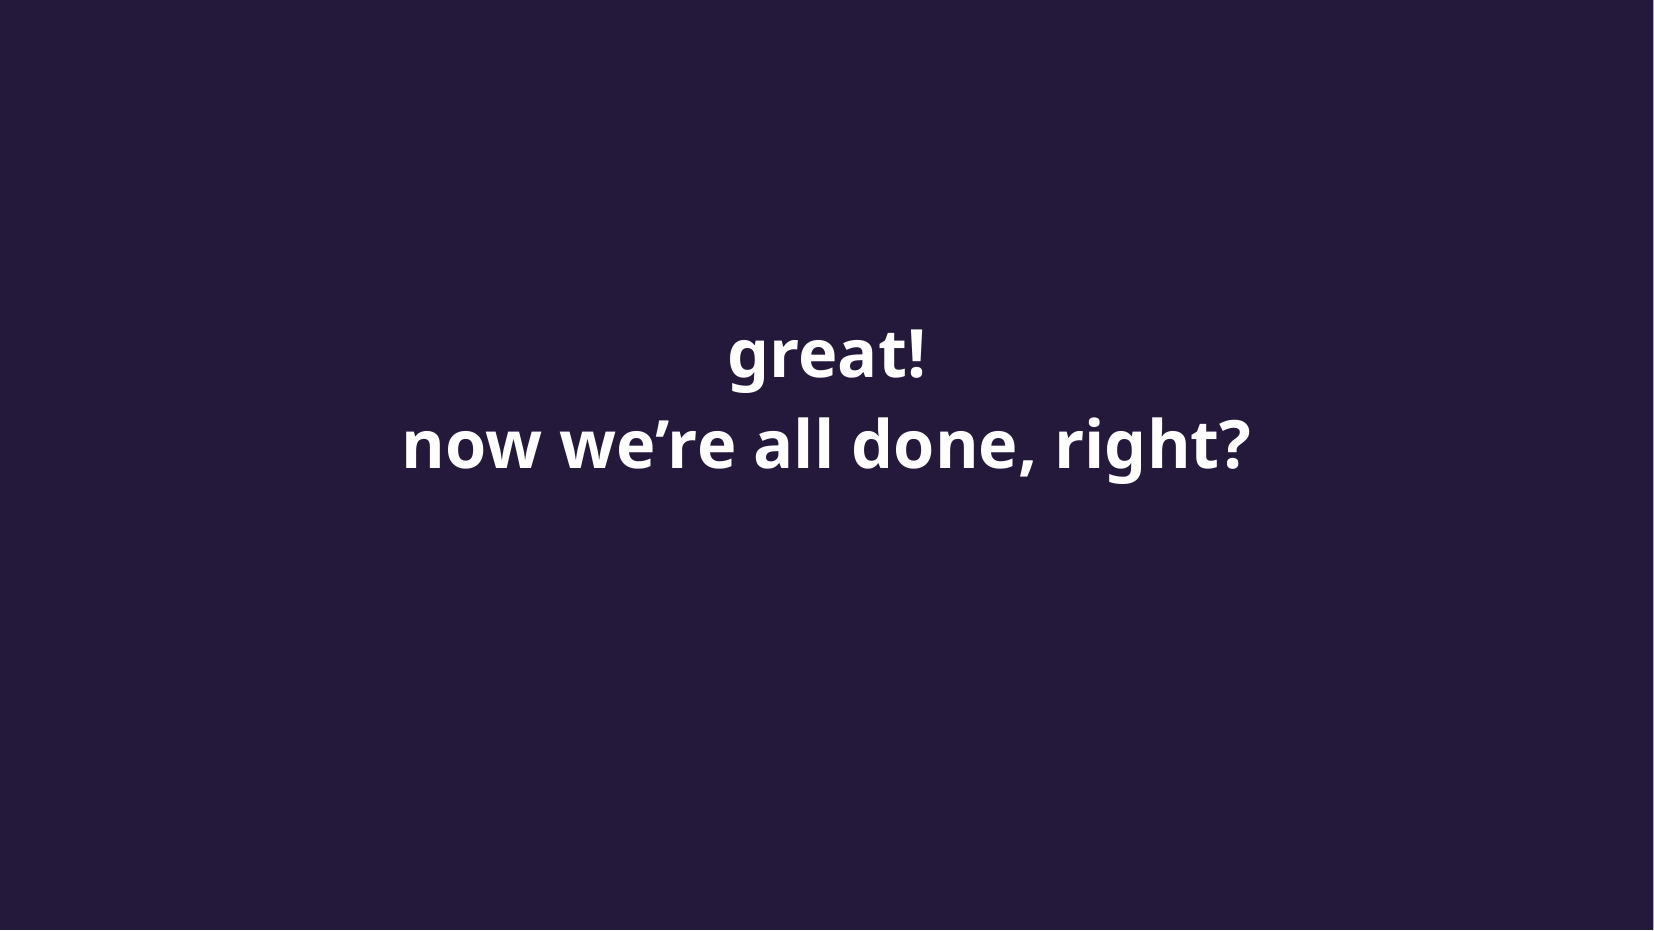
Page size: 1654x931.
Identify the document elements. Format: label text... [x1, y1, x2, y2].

subtitle great! now we’re all done, right? [82, 37, 1571, 757]
